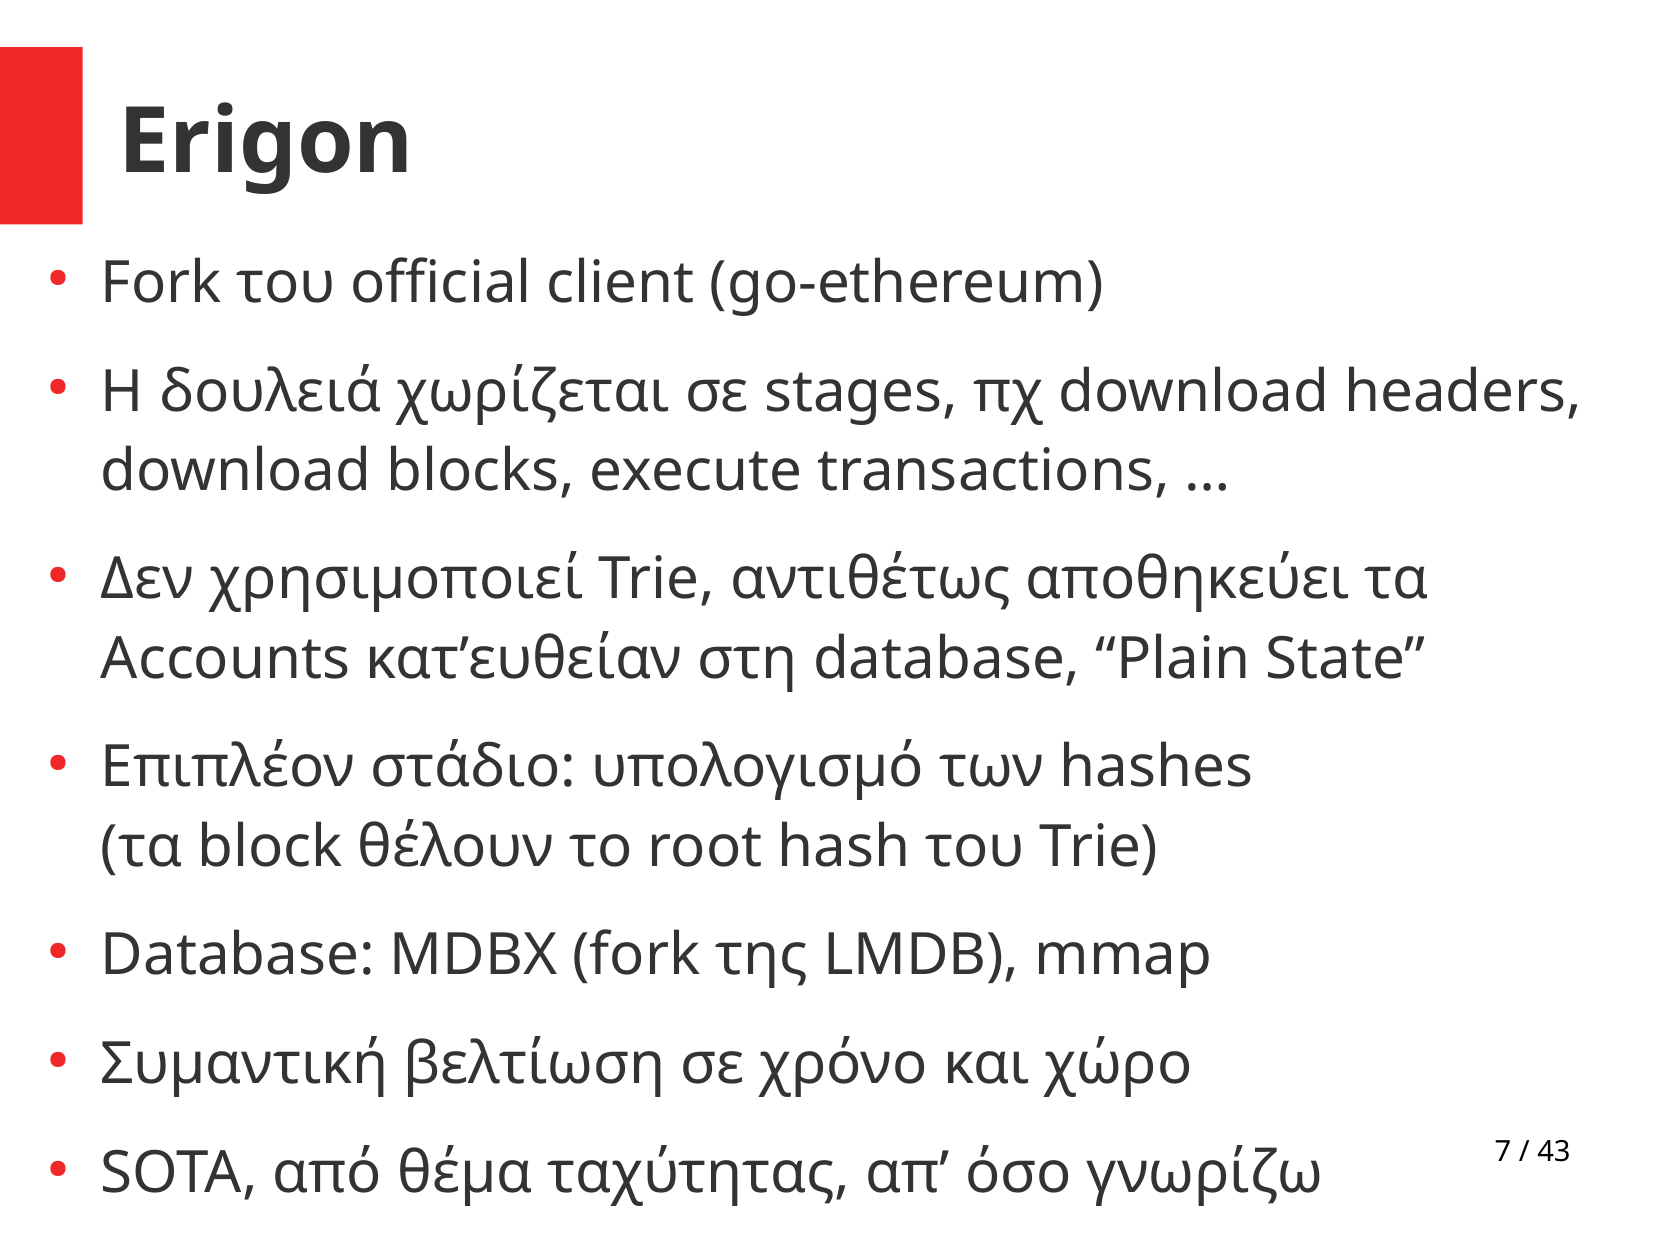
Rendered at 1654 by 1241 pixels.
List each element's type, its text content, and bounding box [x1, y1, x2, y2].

list Fork του official client (go-ethereum) Η δουλειά χωρίζεται σε stages, πχ download headers, download blocks, execute transactions, … Δεν χρησιμοποιεί Trie, αντιθέτως αποθηκεύει τα Accounts κατ’ευθείαν στη database, “Plain State” Επιπλέον στάδιο: υπολογισμό των hashes (τα block θέλουν το root hash του Trie) Database: MDBX (fork της LMDB), mmap Συμαντική βελτίωση σε χρόνο και χώρο SOTA, από θέμα ταχύτητας, απ’ όσο γνωρίζω [30, 240, 1621, 1036]
title Erigon [118, 33, 1571, 240]
